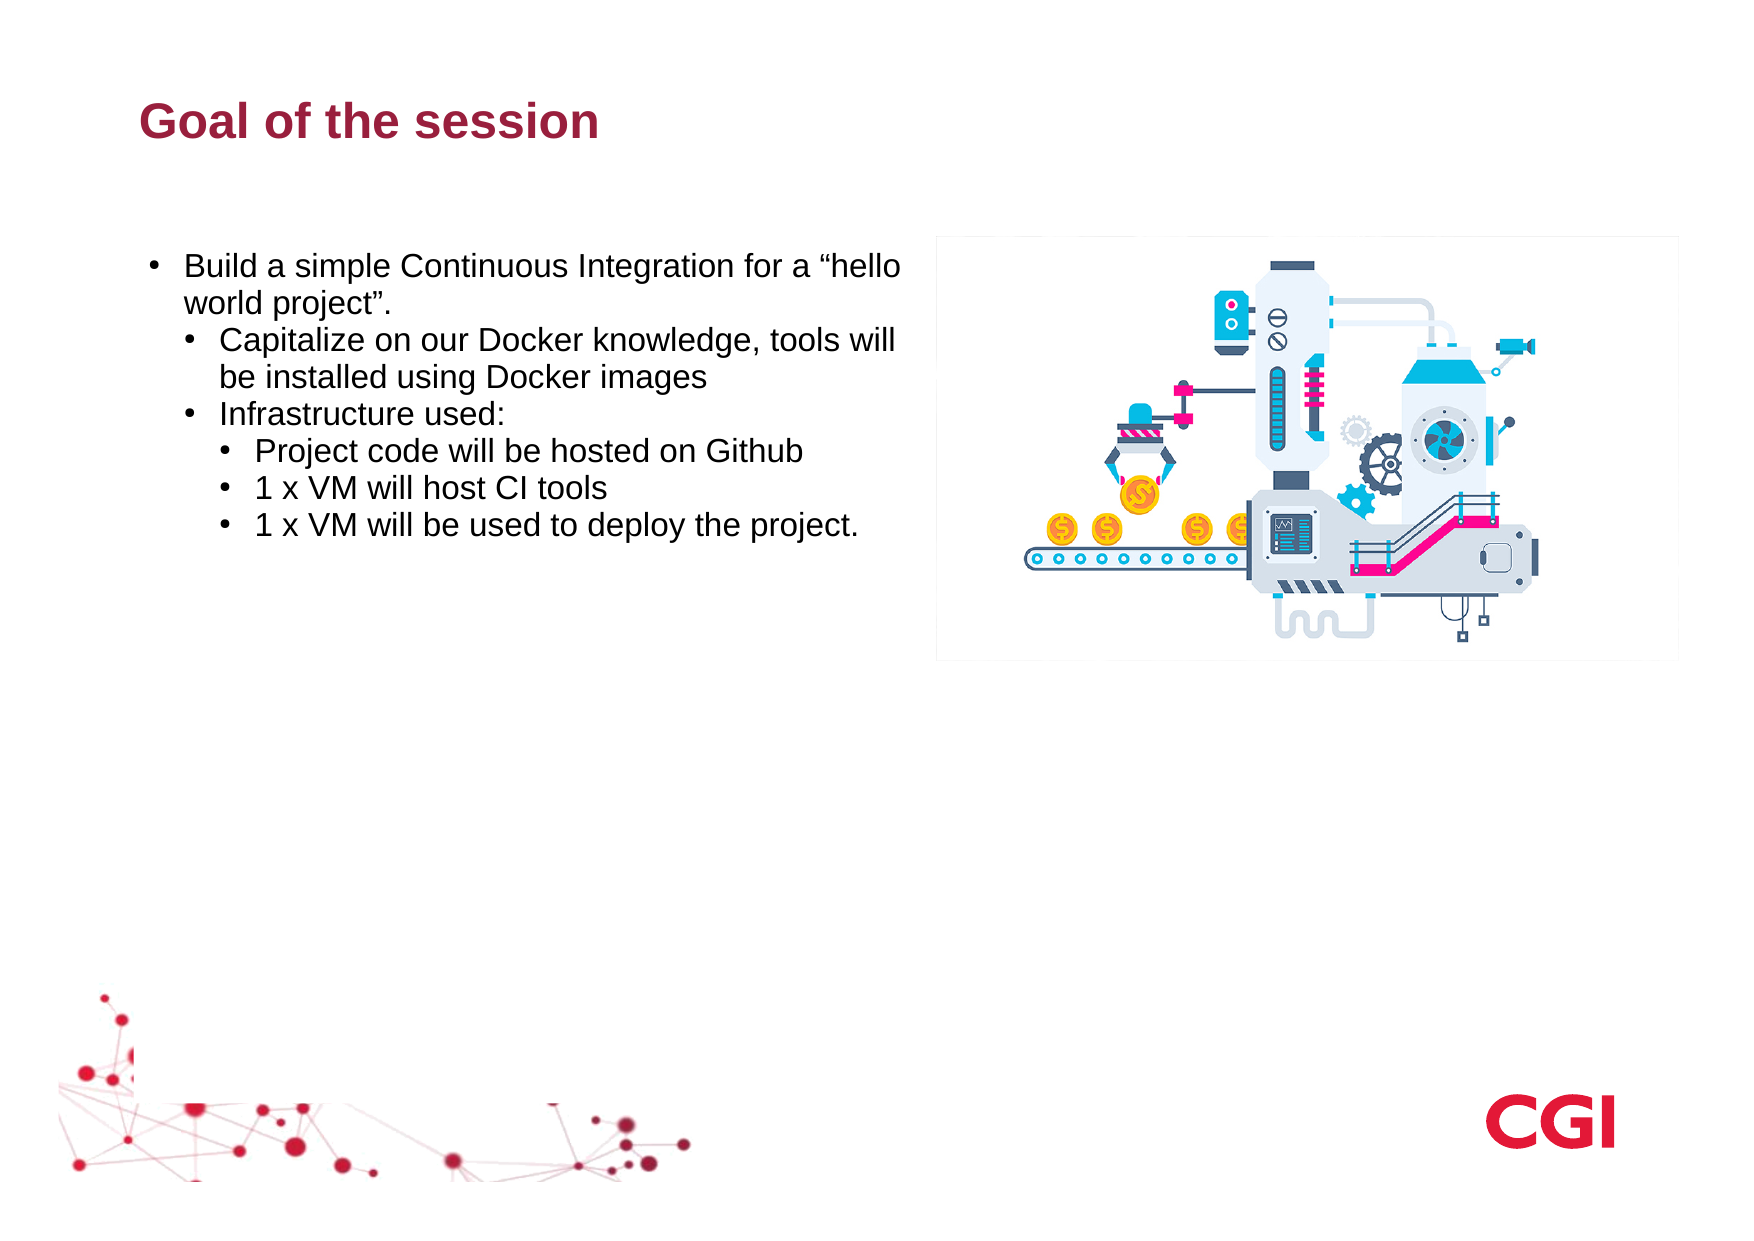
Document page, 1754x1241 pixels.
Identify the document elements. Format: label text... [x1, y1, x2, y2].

picture [936, 236, 1679, 661]
text_box Build a simple Continuous Integration for a “hello world project”. Capitalize on our Docker knowledge, tools will be installed using Docker images Infrastructure used: Project code will be hosted on Github 1 x VM will host CI tools 1 x VM will be used to deploy the project. [133, 239, 944, 1104]
picture [58, 965, 738, 1182]
text_box Goal of the session [138, 88, 1638, 239]
